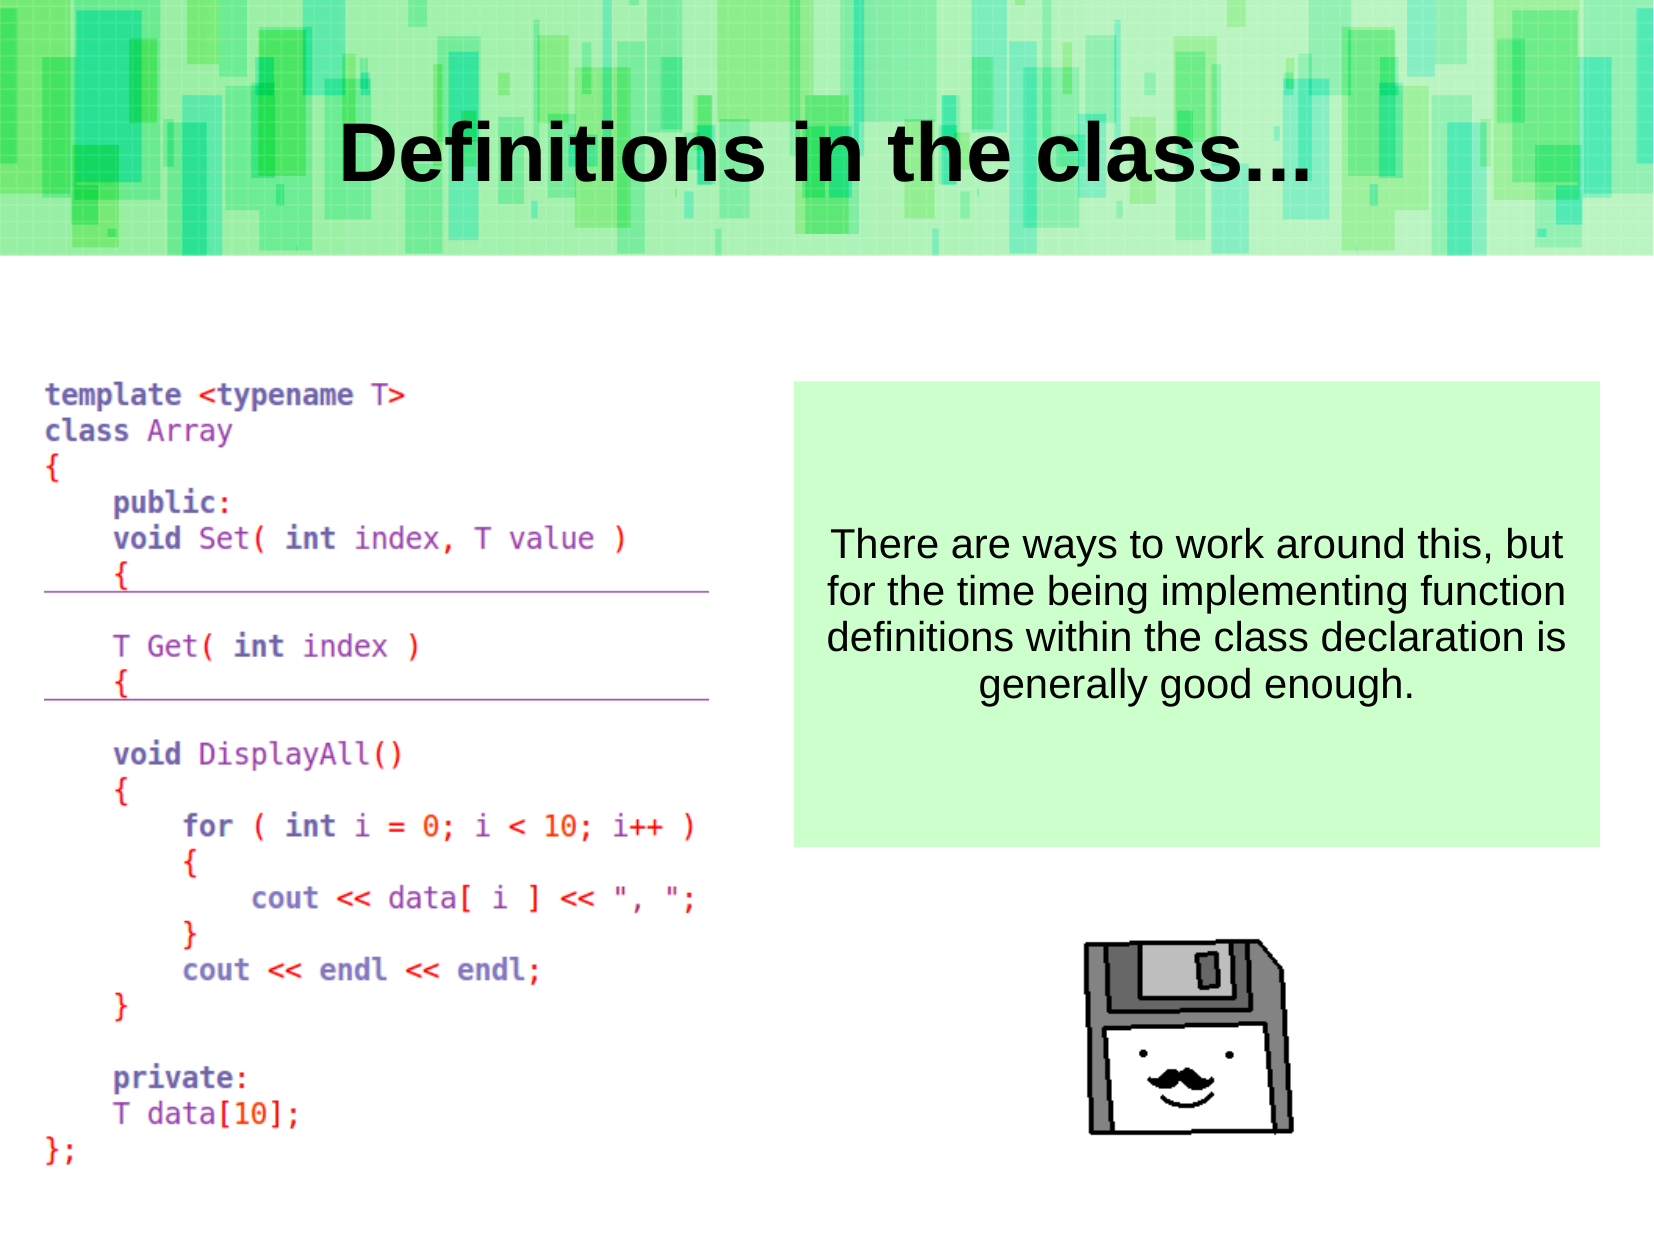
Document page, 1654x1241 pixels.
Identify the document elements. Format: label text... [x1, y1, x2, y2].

title Definitions in the class... [82, 49, 1571, 257]
picture [0, 0, 1654, 1241]
text_box There are ways to work around this, but for the time being implementing function definitions within the class declaration is generally good enough. [793, 381, 1600, 847]
